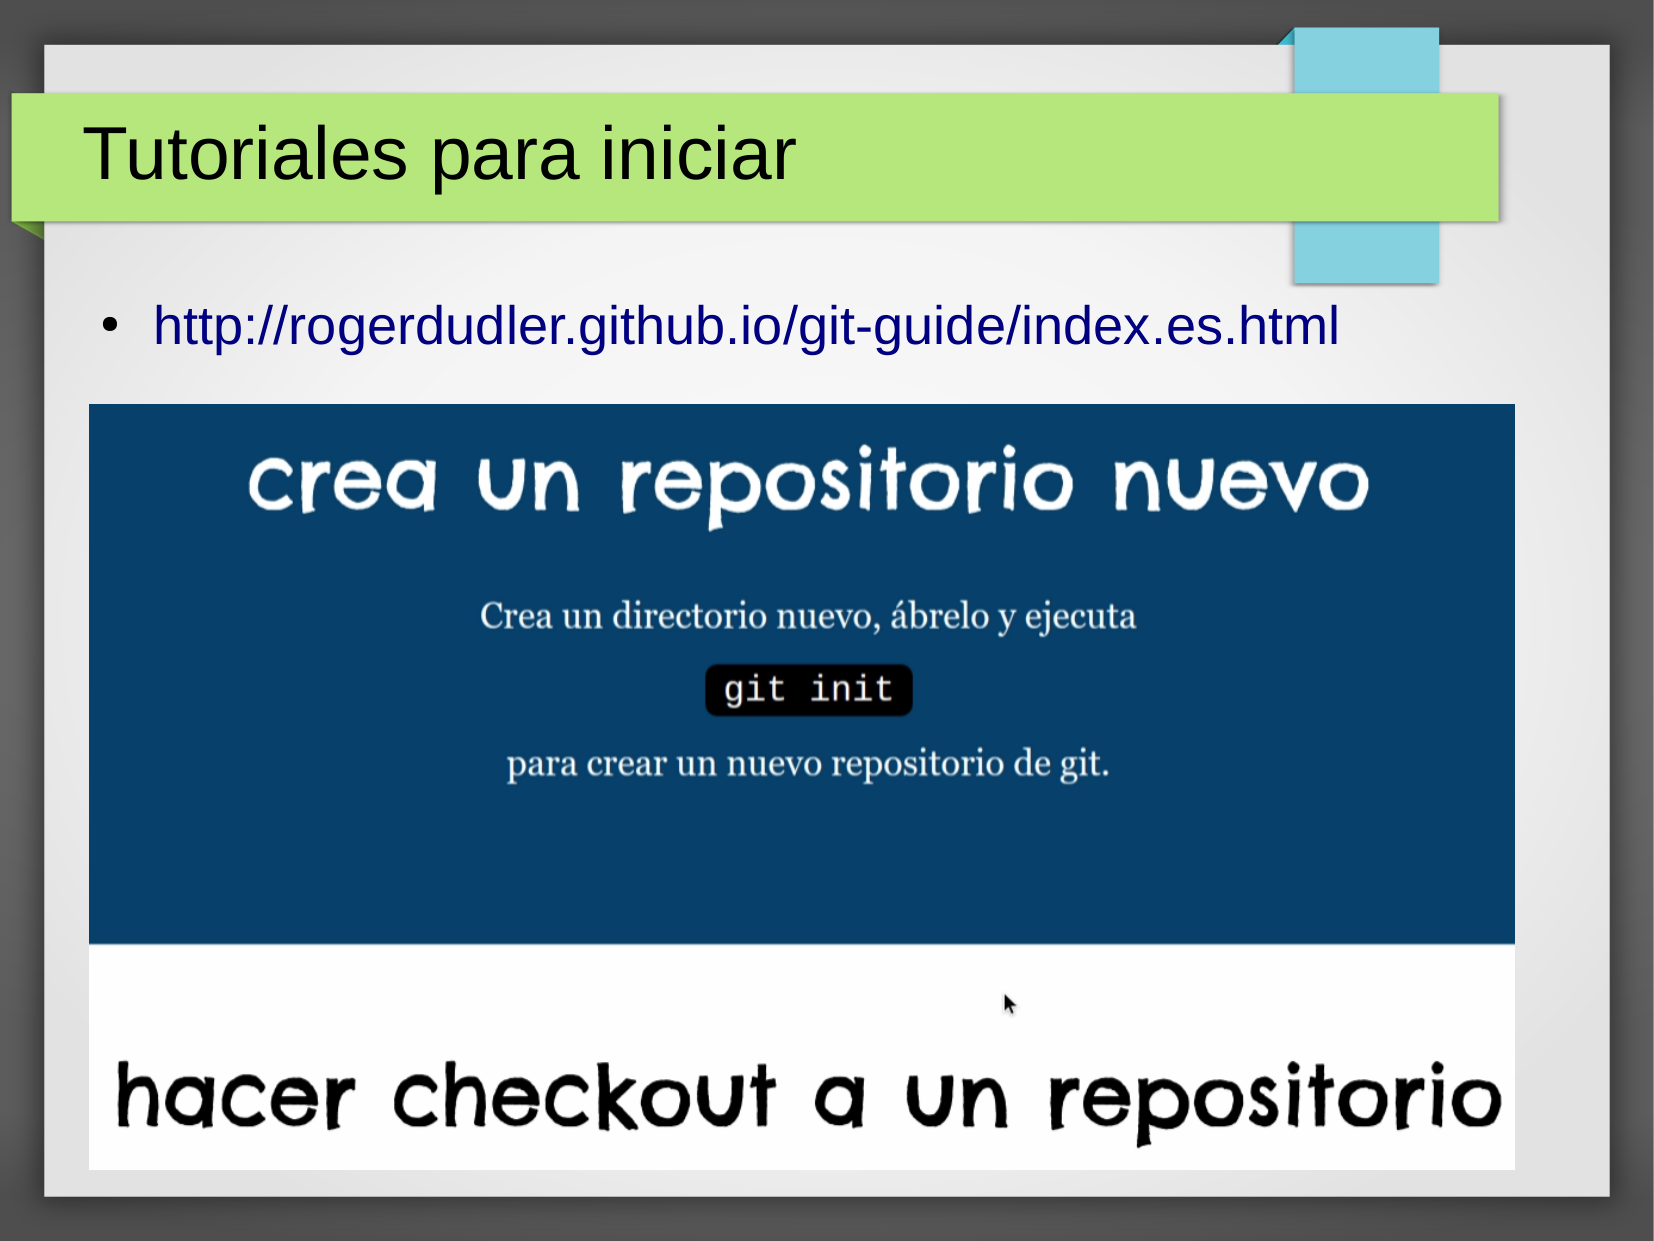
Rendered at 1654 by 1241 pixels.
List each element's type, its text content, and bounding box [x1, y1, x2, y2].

picture [0, 0, 1654, 1241]
list http://rogerdudler.github.io/git-guide/index.es.html [82, 295, 1571, 1015]
title Tutoriales para iniciar [82, 94, 1264, 213]
